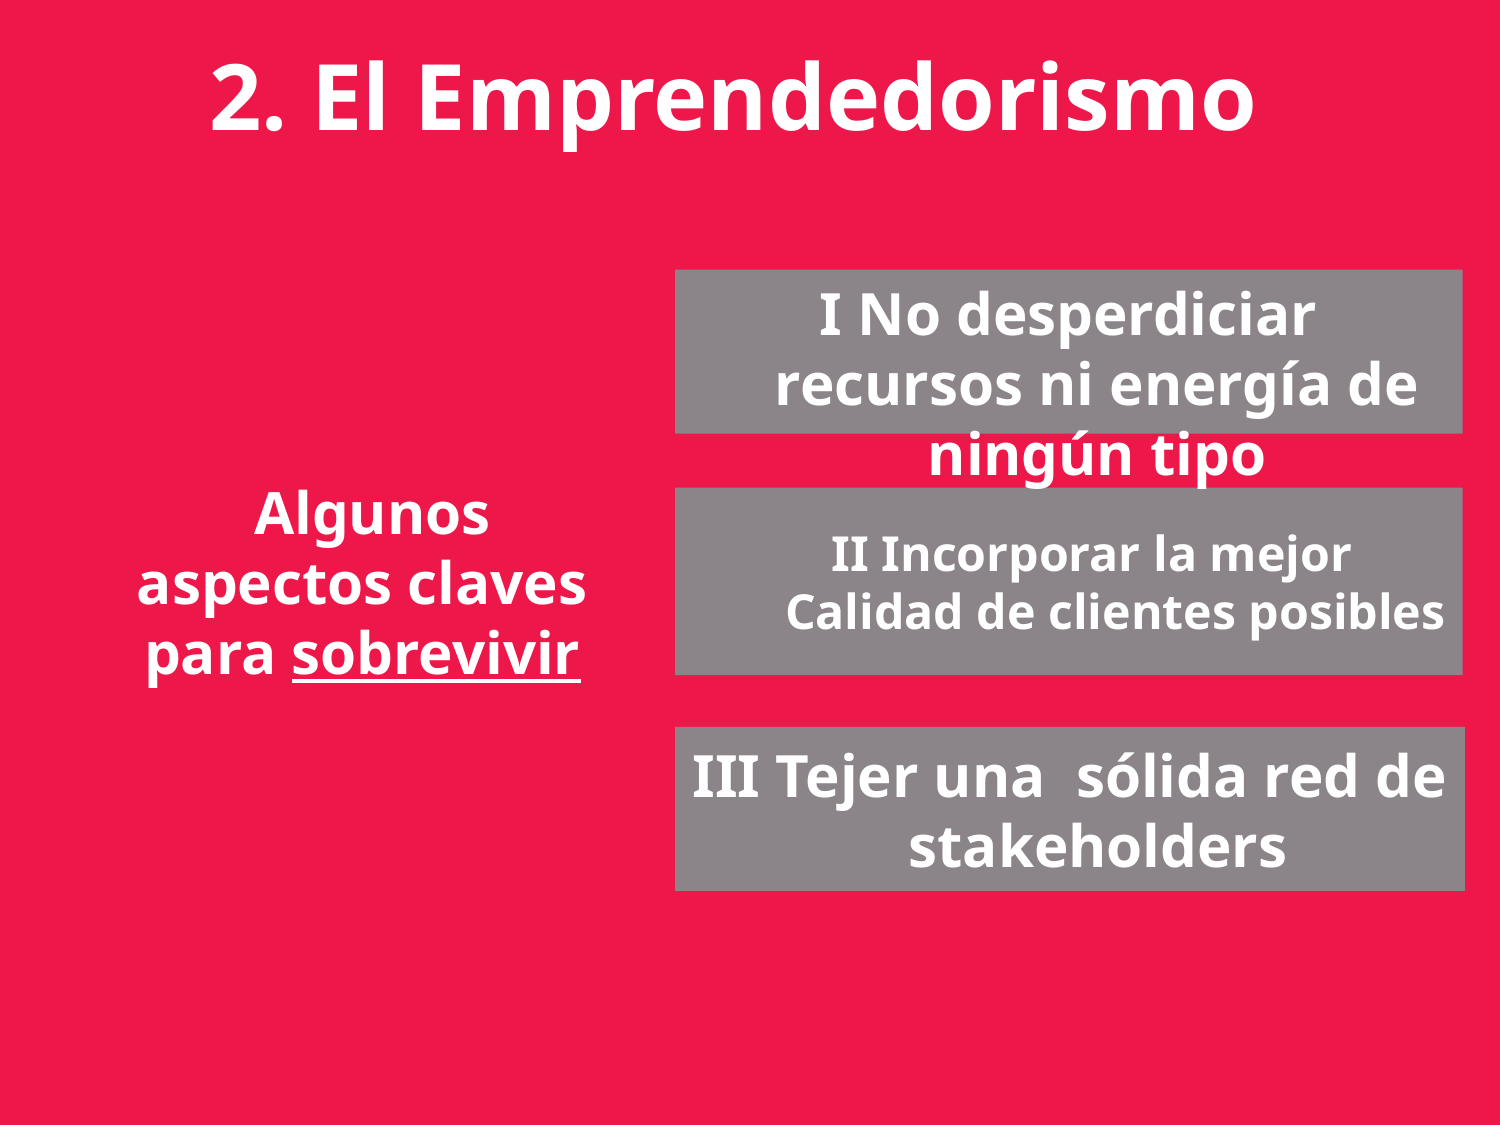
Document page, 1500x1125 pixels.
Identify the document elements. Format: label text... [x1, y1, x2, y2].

list II Incorporar la mejor Calidad de clientes posibles [675, 487, 1463, 676]
list Algunos aspectos claves para sobrevivir [9, 412, 638, 751]
text_box III Tejer una sólida red de stakeholders [675, 726, 1465, 891]
text_box I No desperdiciar recursos ni energía de ningún tipo [675, 269, 1463, 434]
title 2. El Emprendedorismo [70, 0, 1421, 188]
